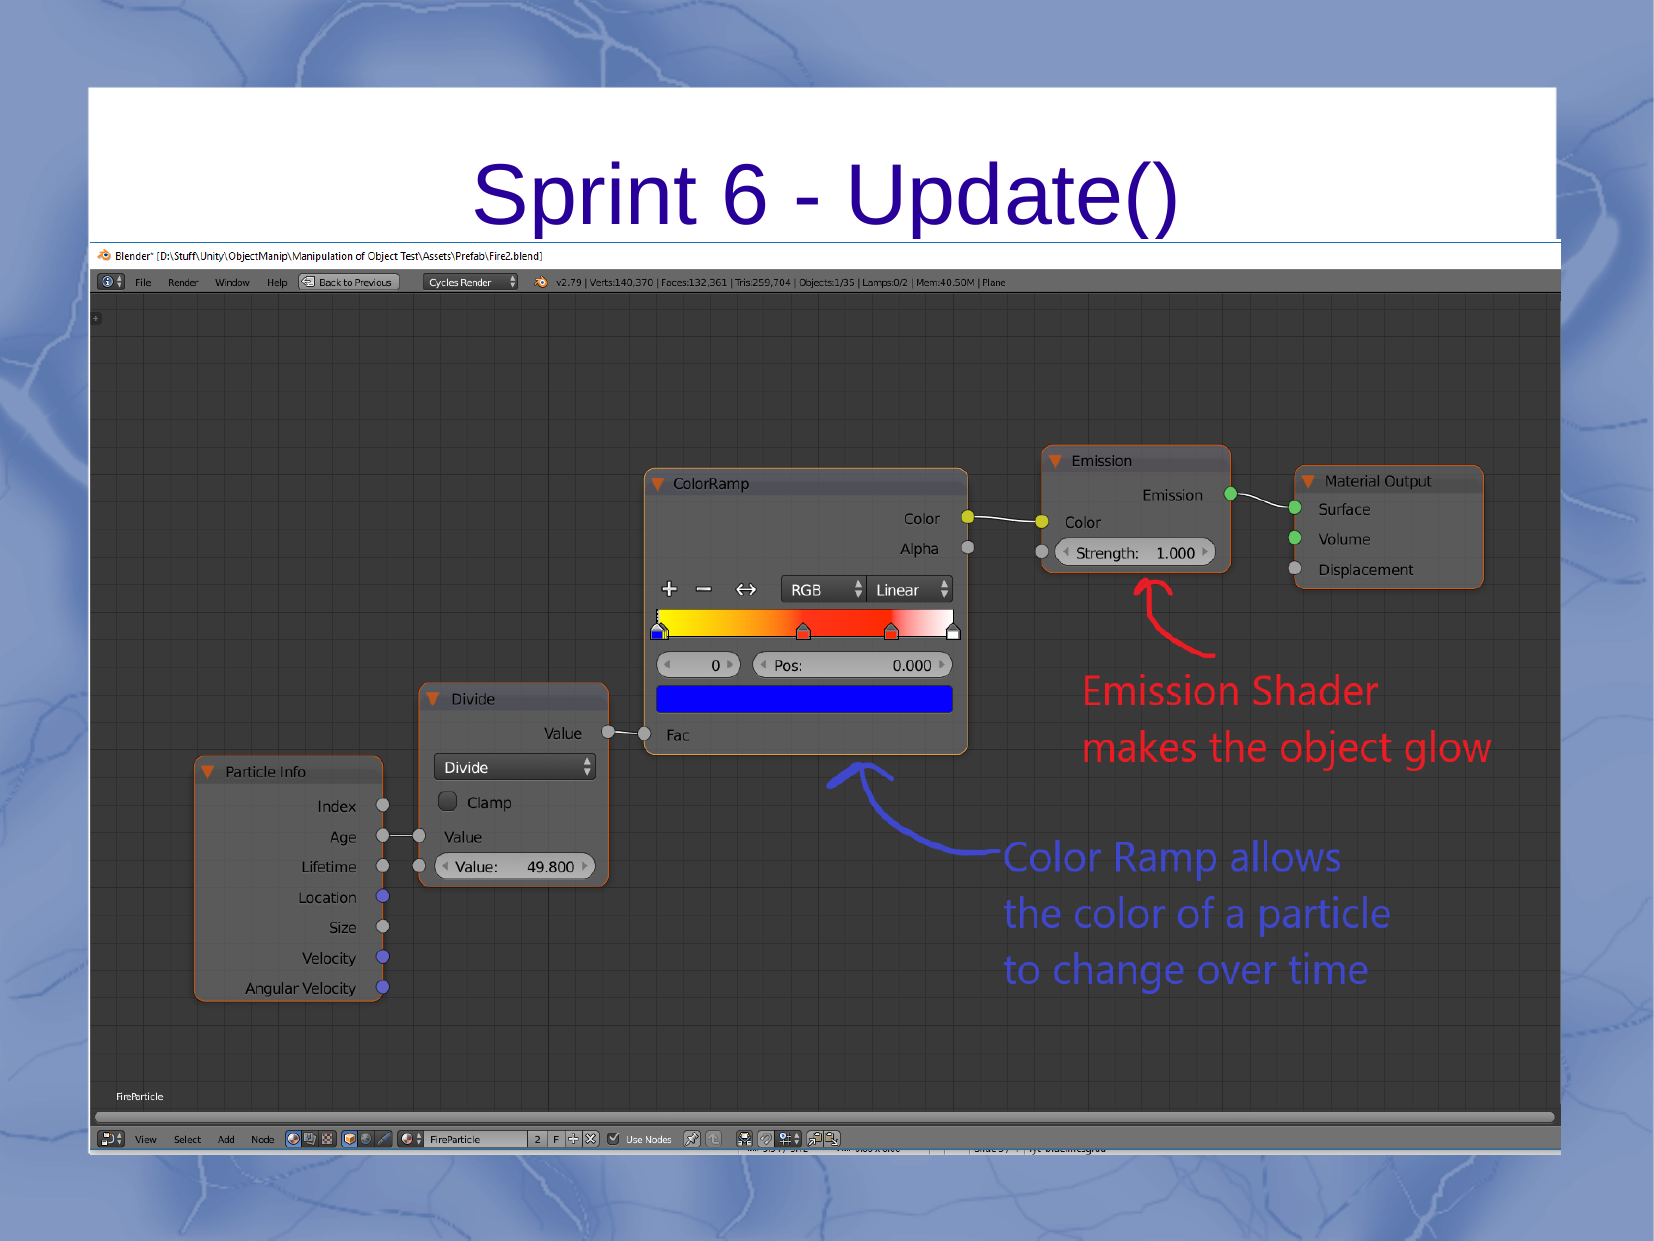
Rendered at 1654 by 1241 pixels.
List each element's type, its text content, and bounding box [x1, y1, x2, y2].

picture [0, 0, 1654, 1241]
title Sprint 6 - Update() [118, 90, 1536, 239]
